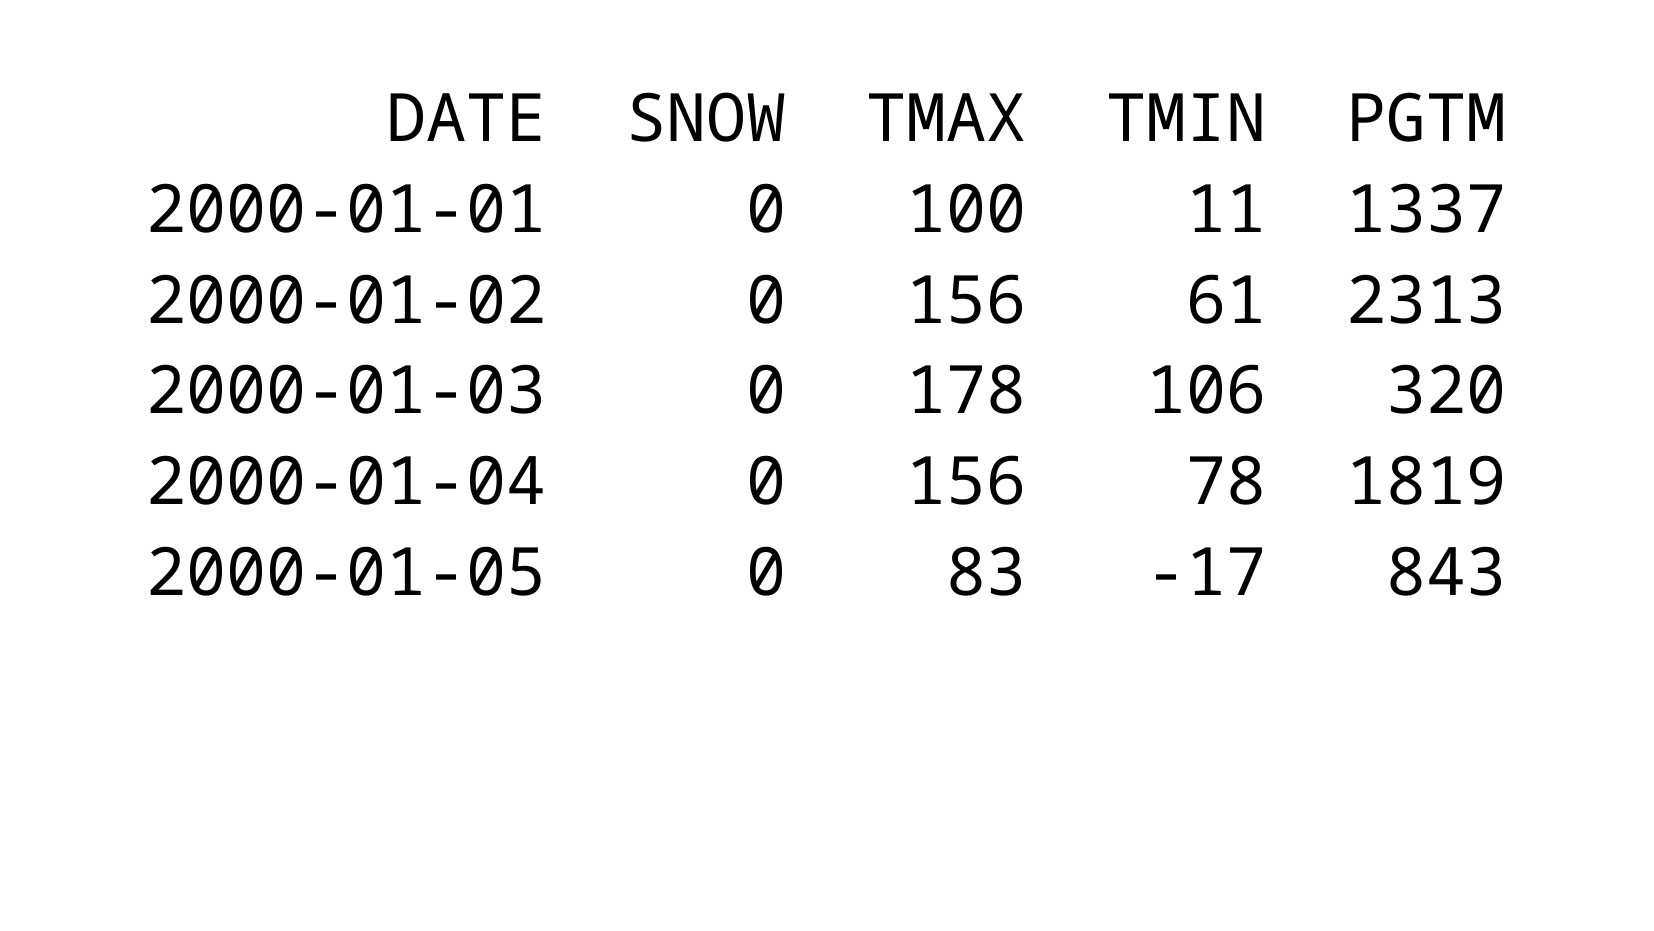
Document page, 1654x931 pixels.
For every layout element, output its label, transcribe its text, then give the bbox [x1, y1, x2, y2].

title DATE SNOW TMAX TMIN PGTM 2000-01-01 0 100 11 1337 2000-01-02 0 156 61 2313 2000-01-03 0 178 106 320 2000-01-04 0 156 78 1819 2000-01-05 0 83 -17 843 [73, 41, 1581, 736]
